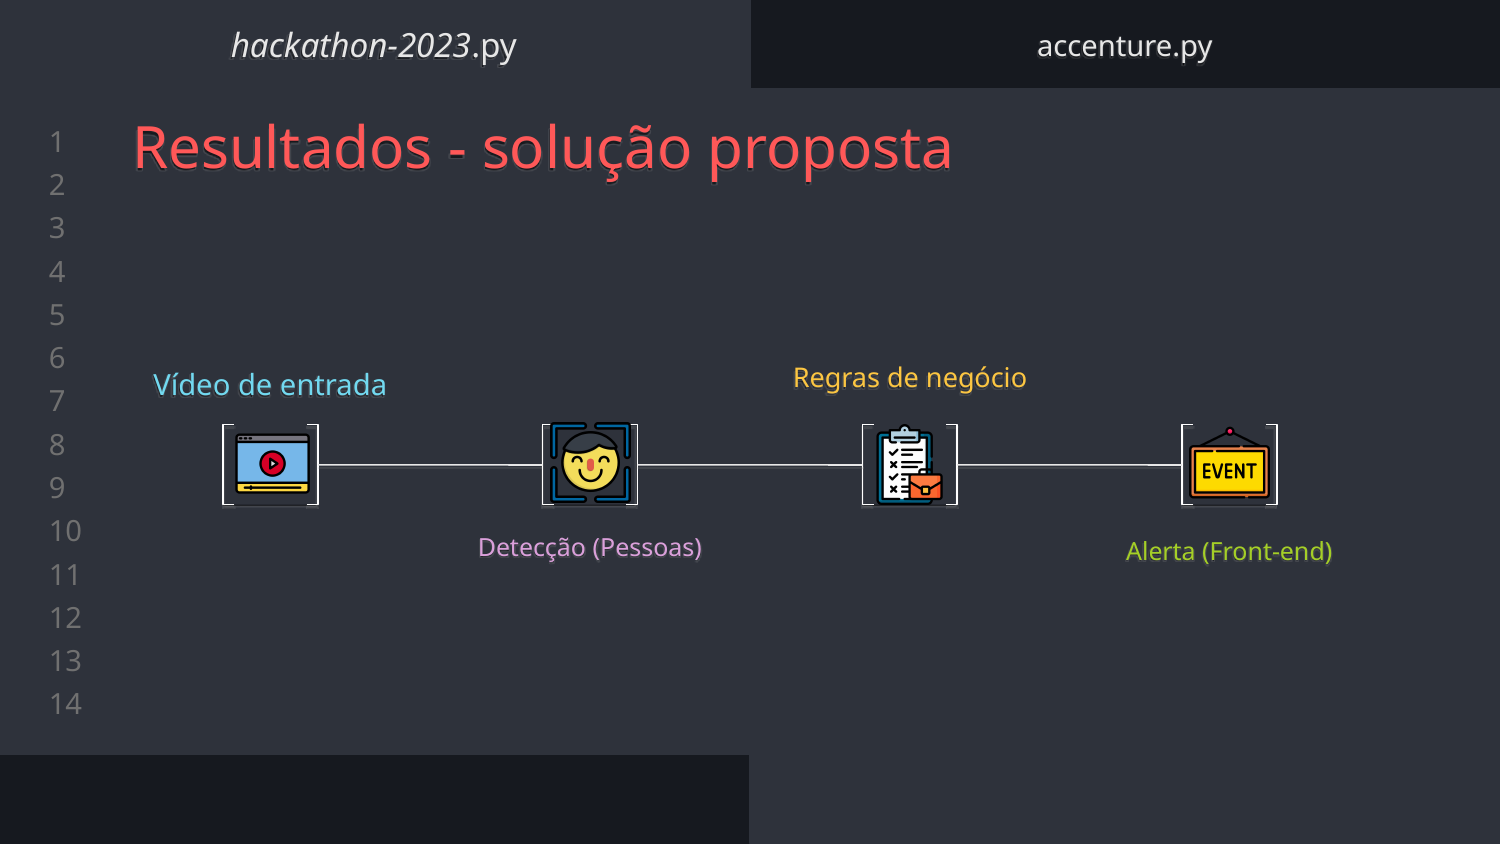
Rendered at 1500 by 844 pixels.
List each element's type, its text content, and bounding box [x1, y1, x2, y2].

text_box hackathon-2023.py [0, 15, 749, 74]
text_box [1184, 429, 1274, 505]
text_box [225, 429, 316, 505]
text_box Vídeo de entrada [93, 355, 448, 412]
picture [234, 425, 311, 502]
picture [1189, 422, 1270, 503]
text_box Alerta (Front-end) [1062, 522, 1397, 578]
text_box accenture.py [749, 15, 1500, 74]
text_box [544, 429, 635, 505]
title Resultados - solução proposta [116, 95, 1383, 190]
text_box [864, 429, 869, 504]
picture [869, 424, 950, 505]
text_box [950, 429, 956, 504]
picture [550, 422, 631, 503]
text_box Detecção (Pessoas) [436, 518, 745, 575]
text_box Regras de negócio [755, 349, 1064, 405]
